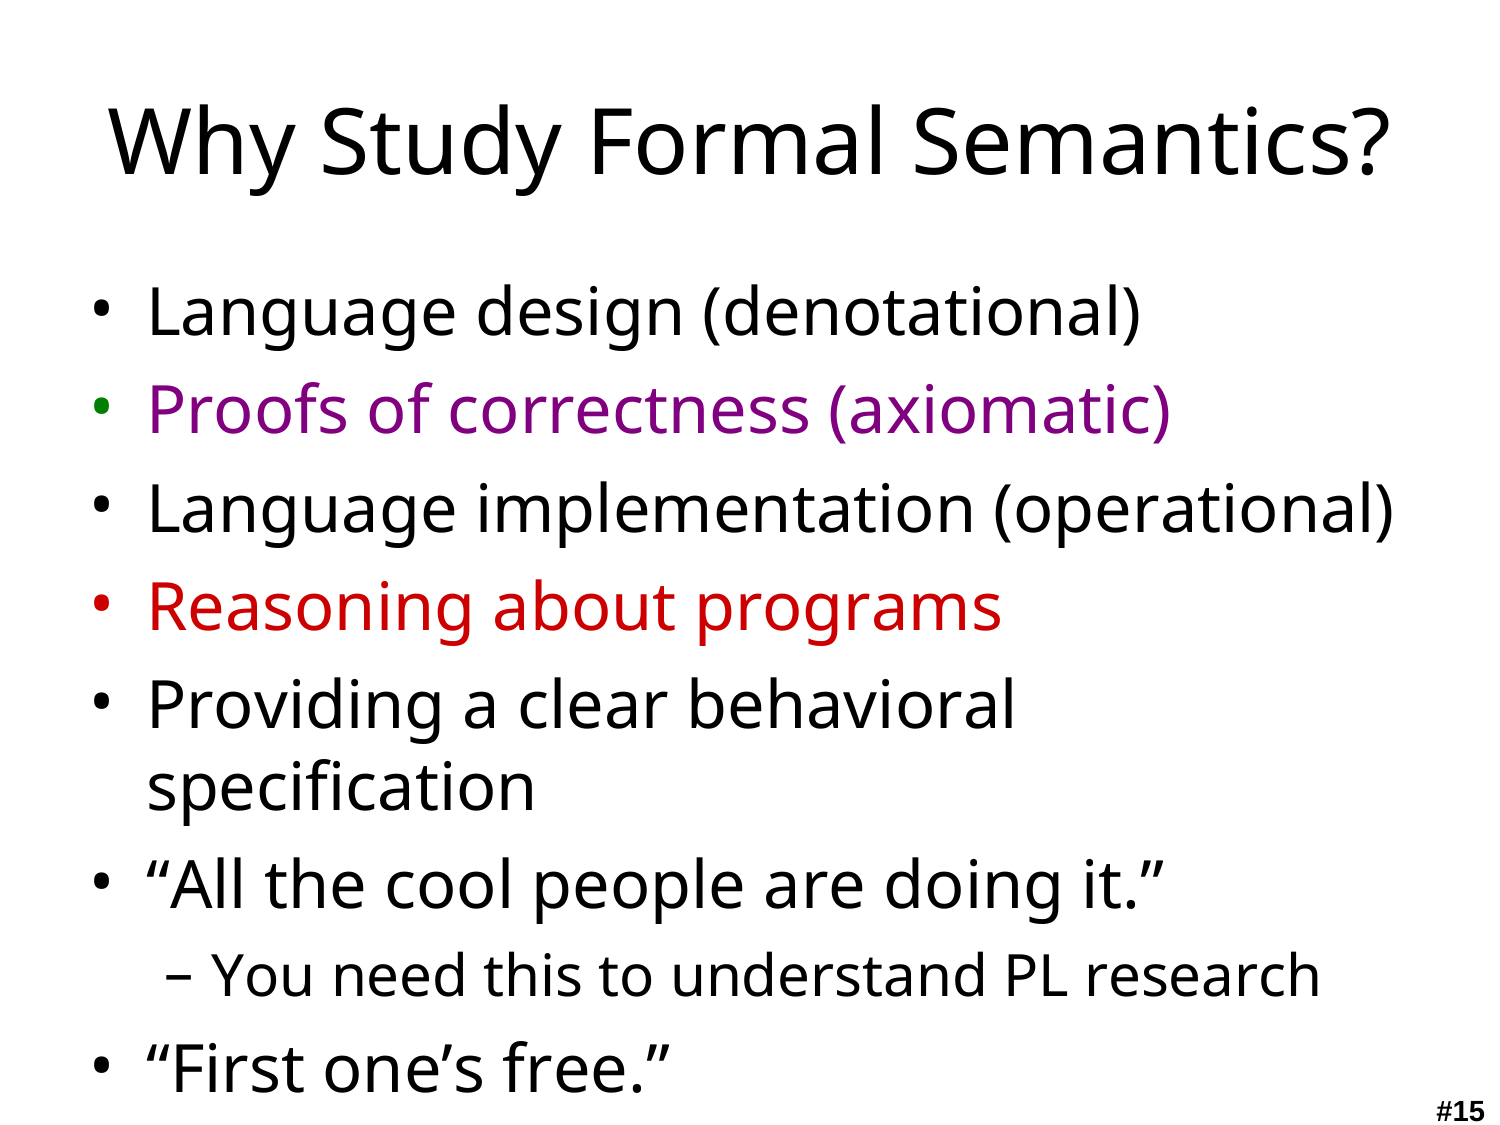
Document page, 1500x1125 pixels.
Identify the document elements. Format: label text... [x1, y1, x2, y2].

title Why Study Formal Semantics? [75, 45, 1426, 233]
list Language design (denotational) Proofs of correctness (axiomatic) Language implementation (operational) Reasoning about programs Providing a clear behavioral specification “All the cool people are doing it.” You need this to understand PL research “First one’s free.” [75, 262, 1426, 1006]
